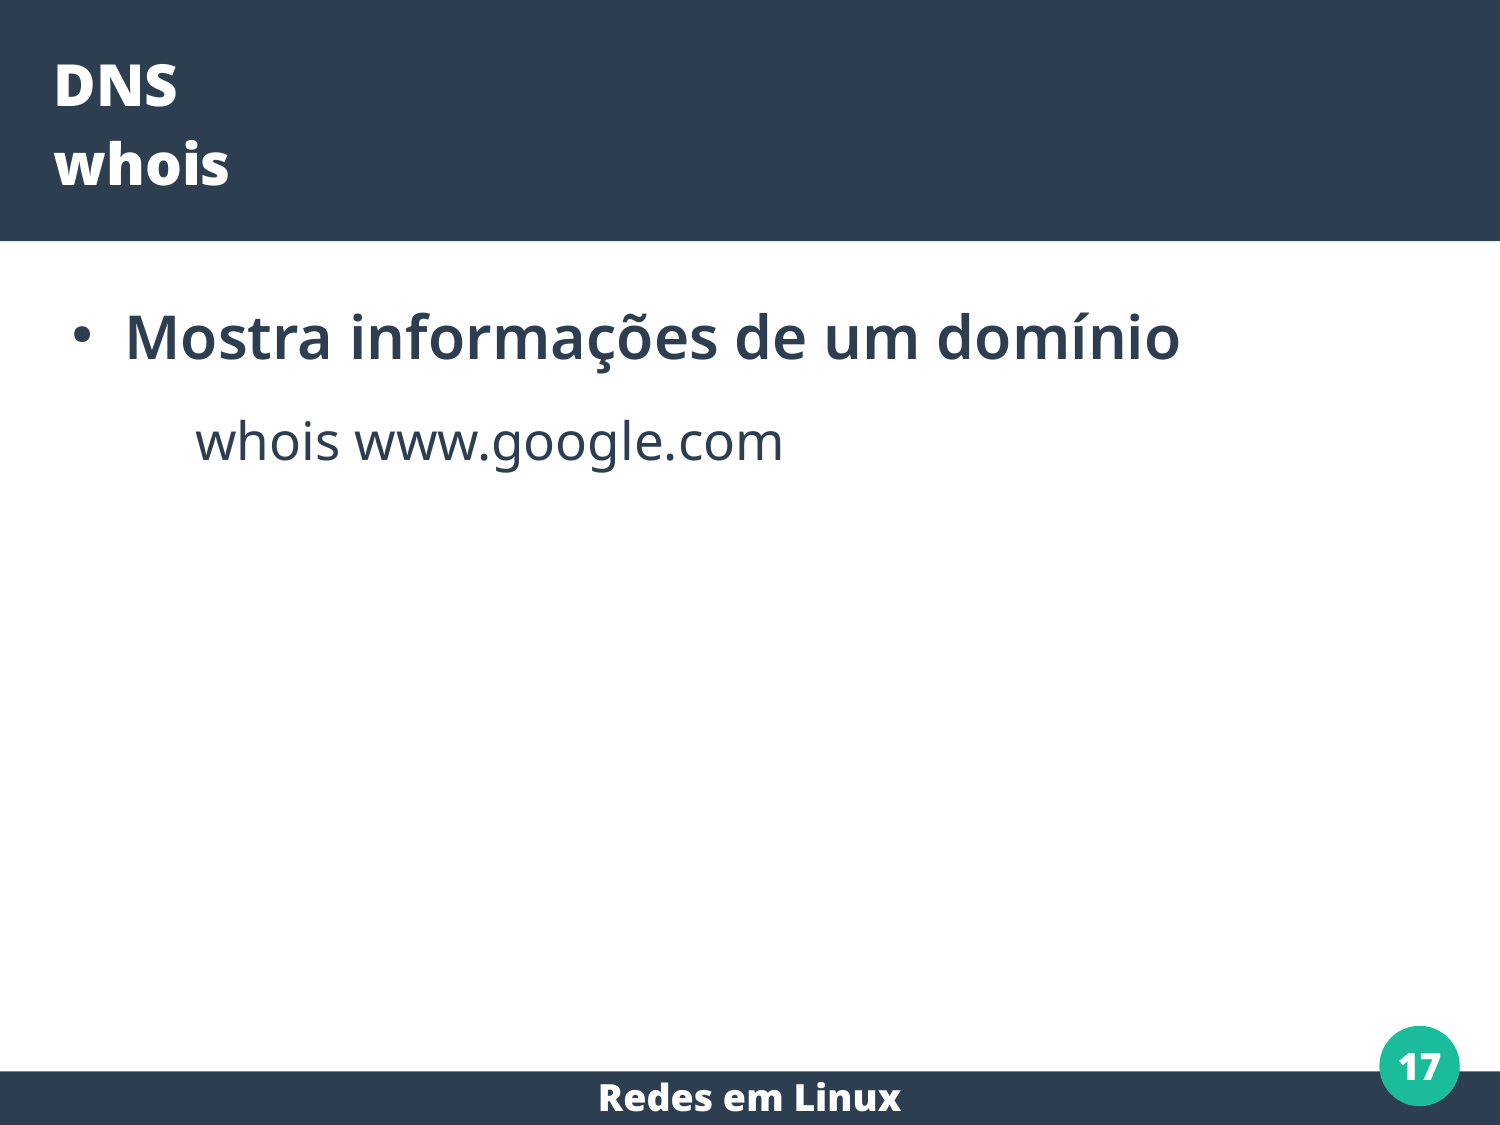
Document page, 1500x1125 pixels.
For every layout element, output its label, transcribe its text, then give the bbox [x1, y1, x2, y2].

title DNS whois [53, 44, 1447, 188]
list Mostra informações de um domínio whois www.google.com [53, 294, 1447, 1045]
